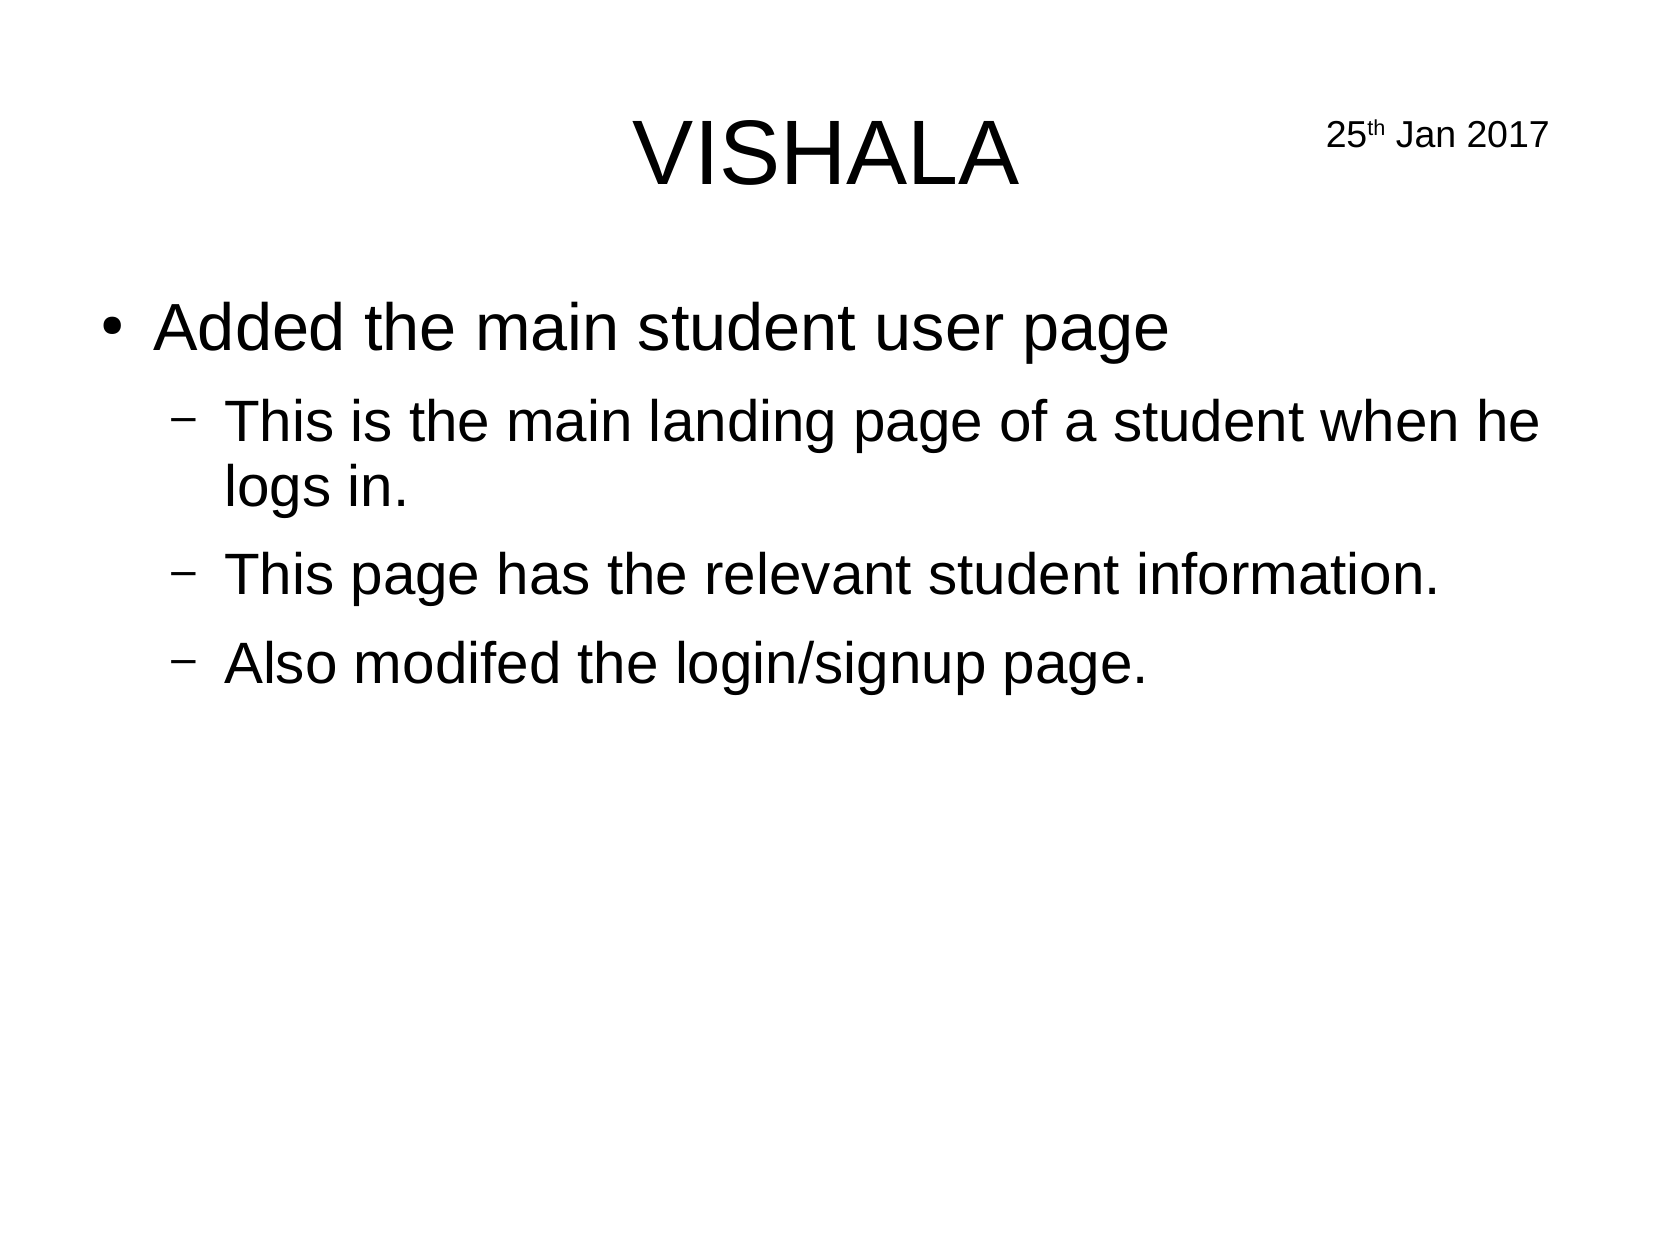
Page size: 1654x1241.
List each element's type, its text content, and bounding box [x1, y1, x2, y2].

list Added the main student user page This is the main landing page of a student when he logs in. This page has the relevant student information. Also modifed the login/signup page. [82, 290, 1571, 1010]
title VISHALA [82, 49, 1571, 257]
text_box 25th Jan 2017 [1311, 106, 1619, 165]
